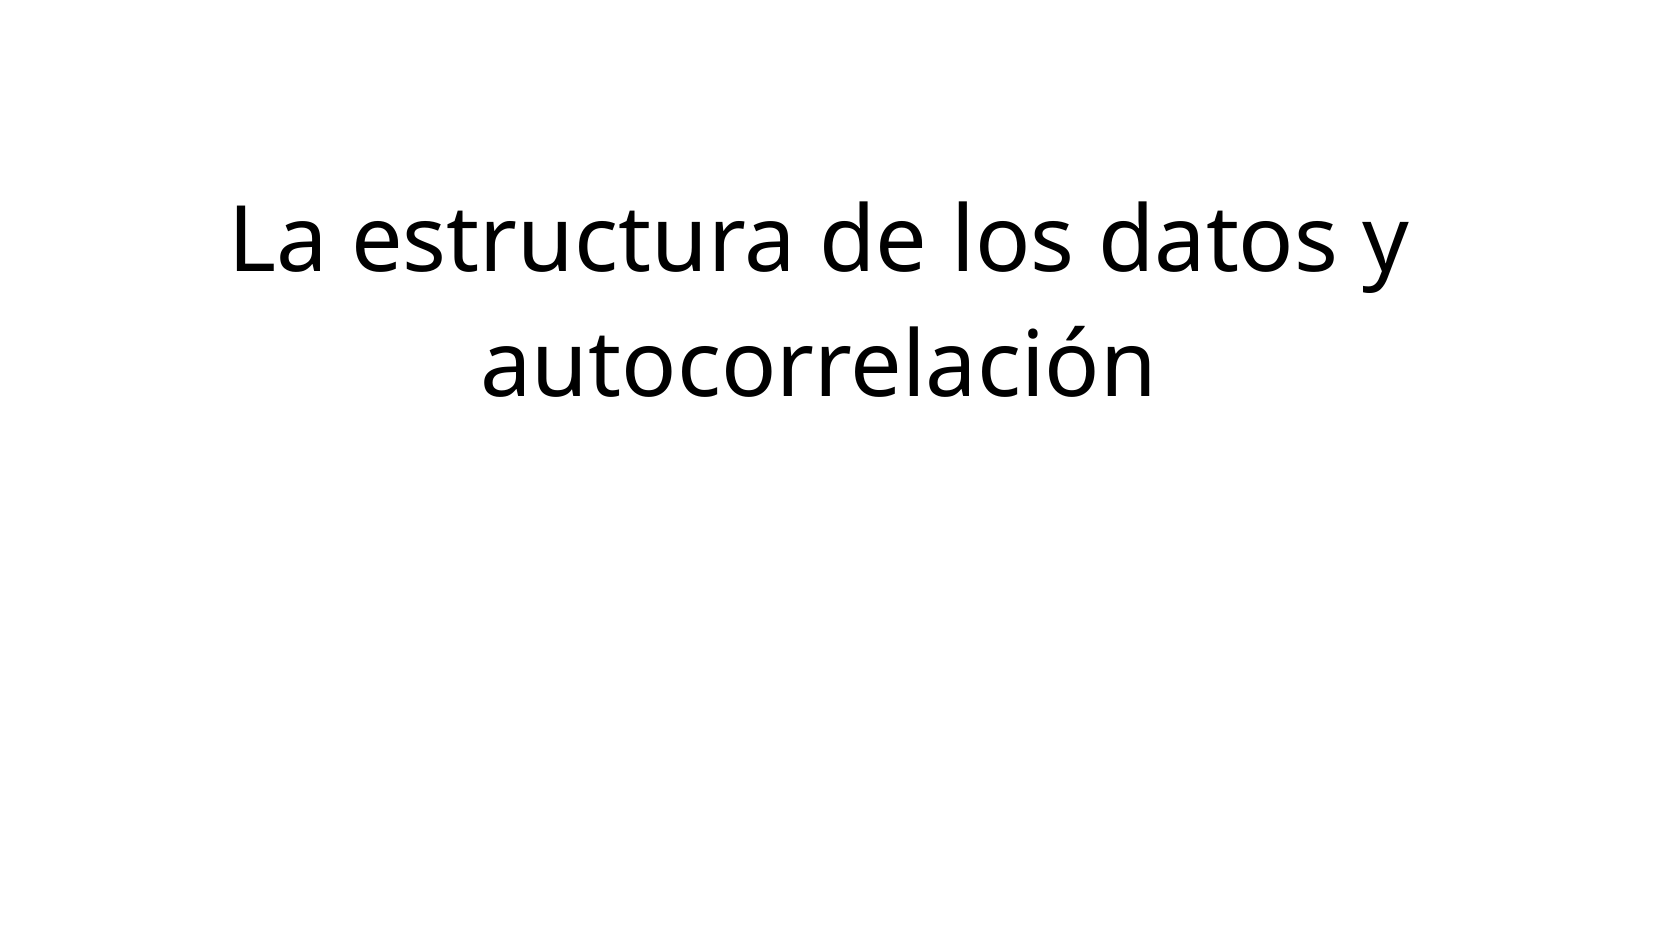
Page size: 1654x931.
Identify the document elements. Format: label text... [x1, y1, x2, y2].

title La estructura de los datos y autocorrelación [75, 206, 1564, 391]
